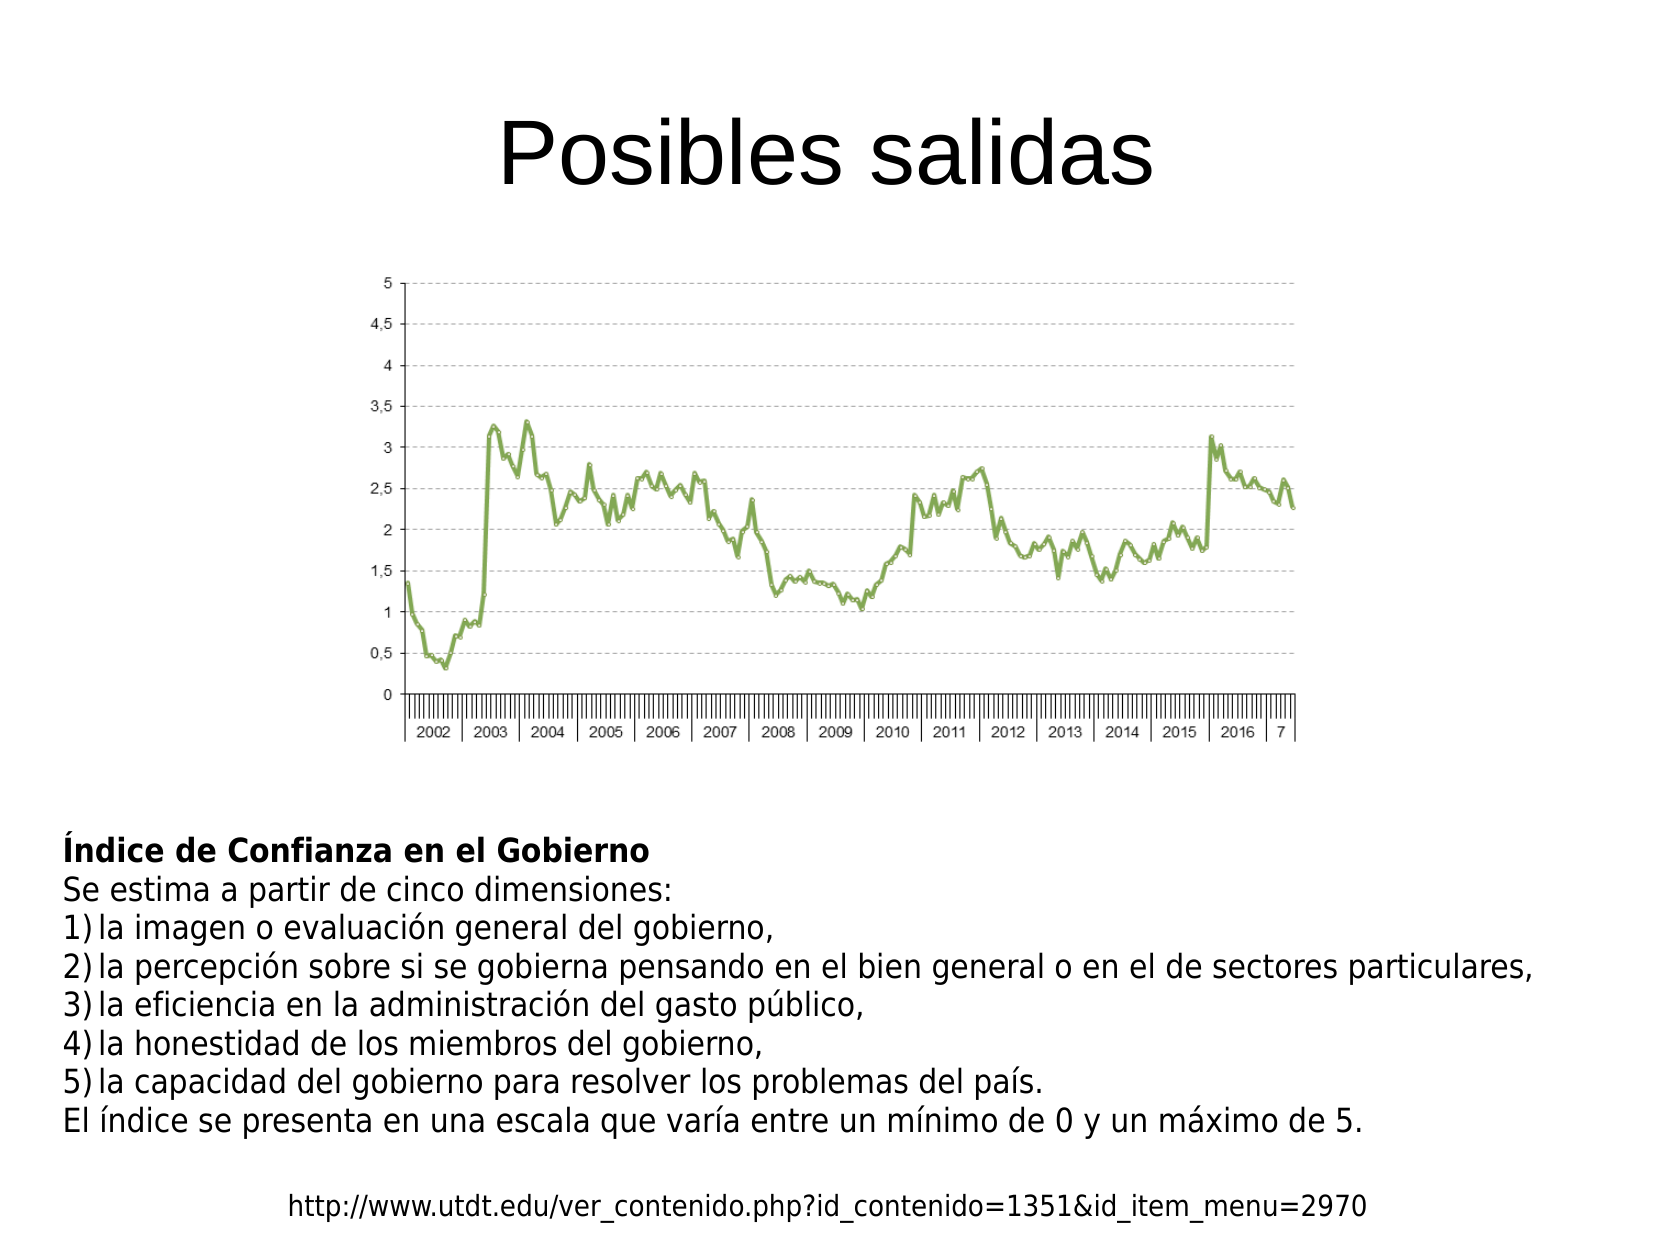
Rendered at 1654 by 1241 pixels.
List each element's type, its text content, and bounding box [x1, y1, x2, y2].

text_box Índice de Confianza en el Gobierno Se estima a partir de cinco dimensiones: la imagen o evaluación general del gobierno, la percepción sobre si se gobierna pensando en el bien general o en el de sectores particulares, la eficiencia en la administración del gasto público, la honestidad de los miembros del gobierno, la capacidad del gobierno para resolver los problemas del país. El índice se presenta en una escala que varía entre un mínimo de 0 y un máximo de 5. [47, 824, 1613, 1152]
title Posibles salidas [82, 49, 1571, 257]
picture [354, 273, 1300, 744]
text_box http://www.utdt.edu/ver_contenido.php?id_contenido=1351&id_item_menu=2970 [143, 1182, 1513, 1240]
